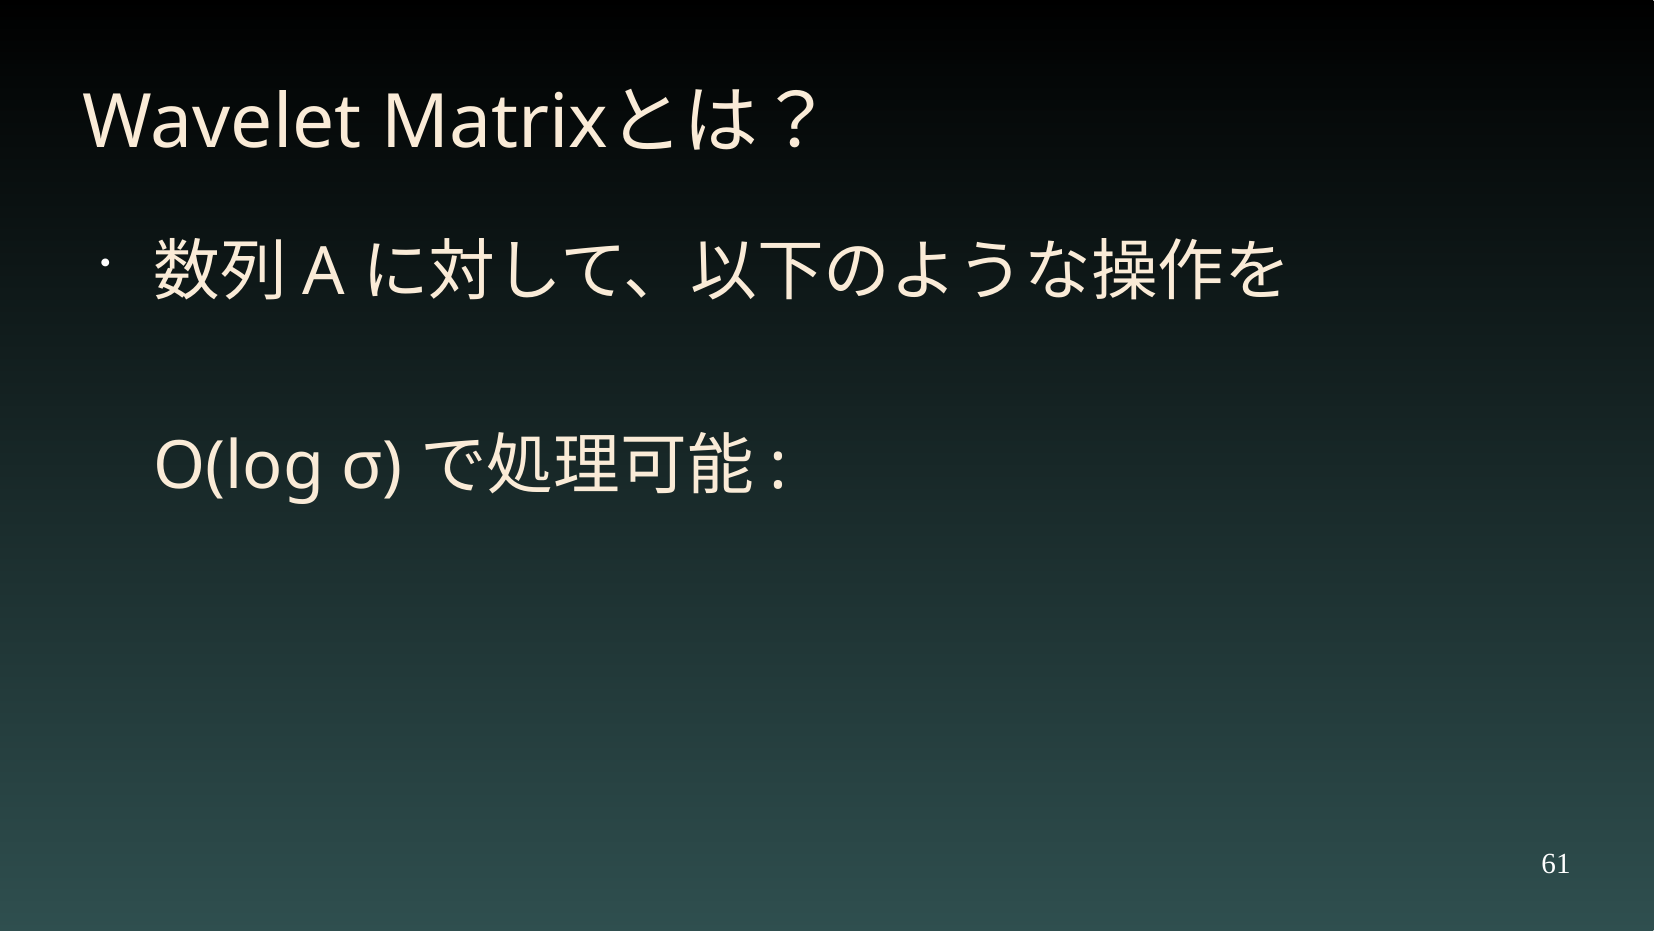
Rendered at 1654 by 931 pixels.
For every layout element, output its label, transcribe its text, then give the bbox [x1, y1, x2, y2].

title Wavelet Matrixとは？ [82, 37, 969, 193]
list 数列 A に対して、以下のような操作を O(log σ) で処理可能 : [82, 217, 1571, 898]
